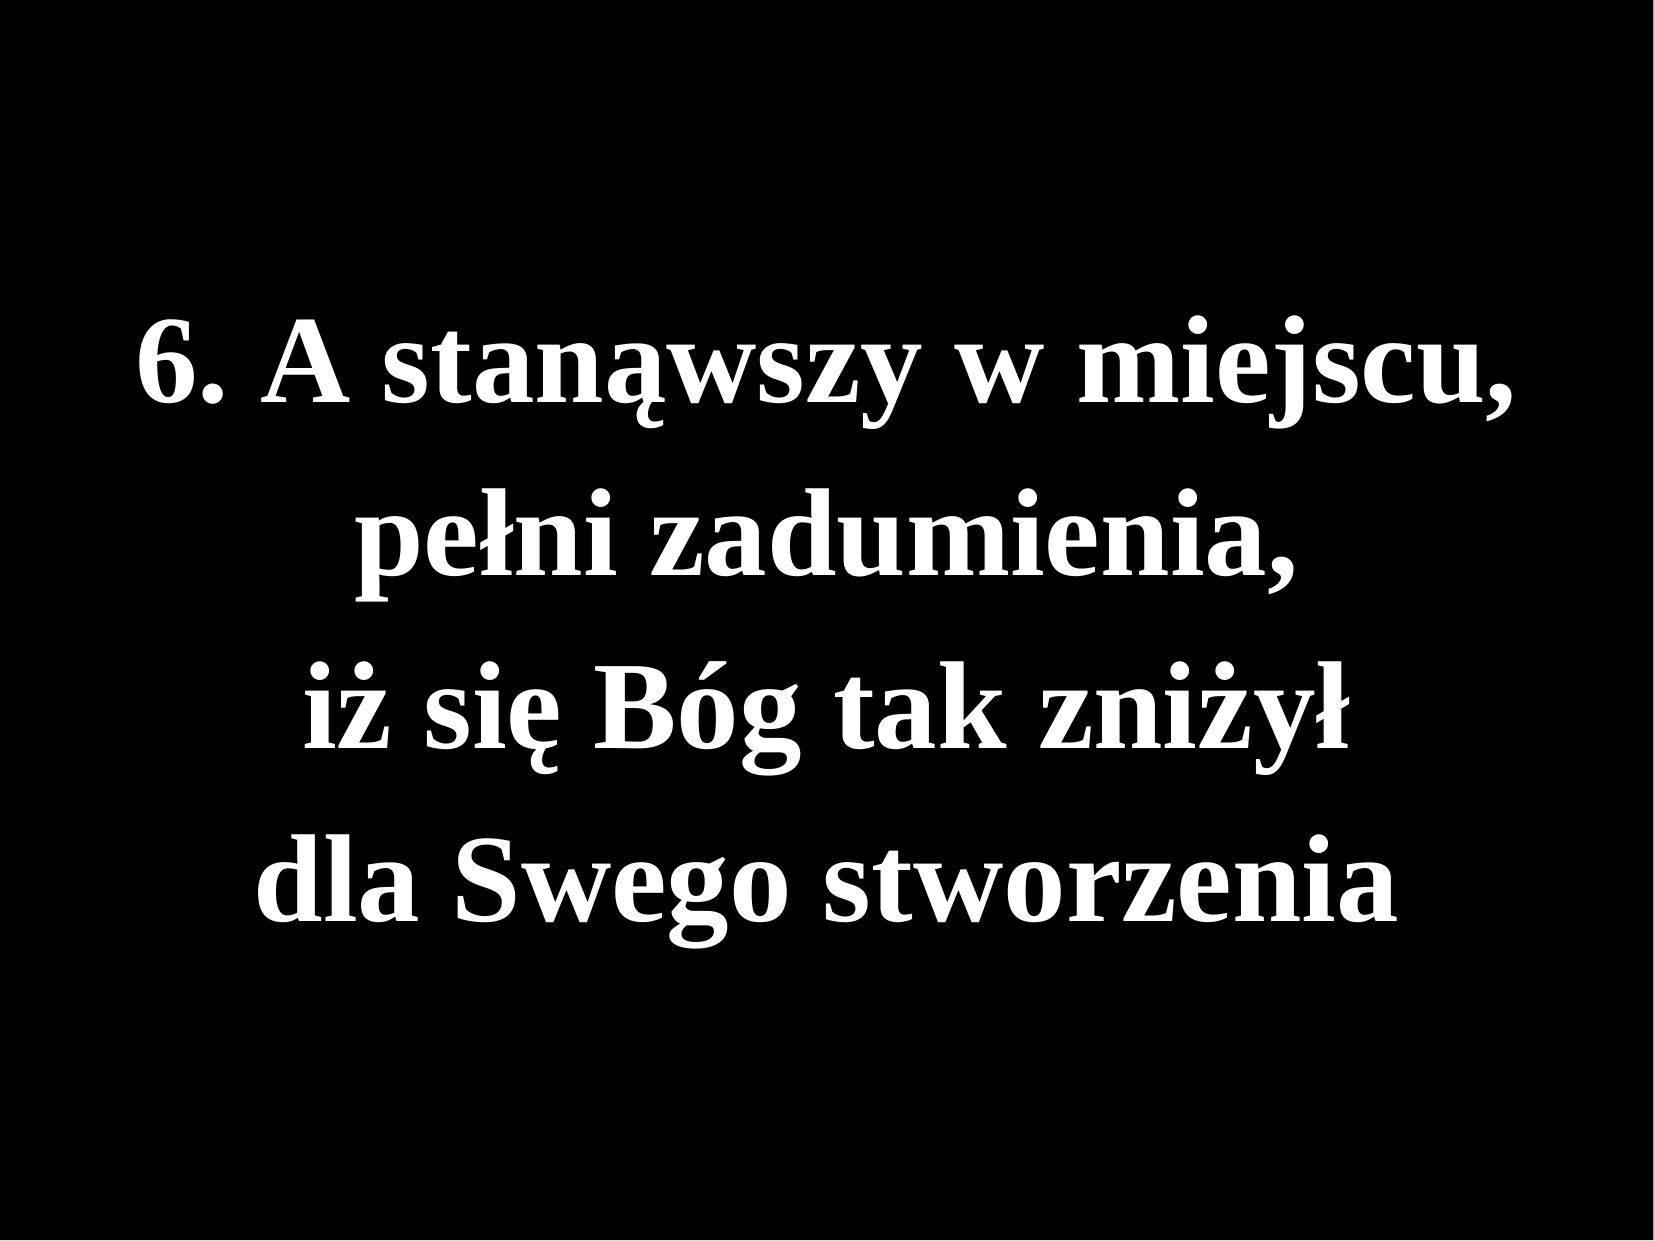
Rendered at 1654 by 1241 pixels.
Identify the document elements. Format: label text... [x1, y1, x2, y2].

title 6. A stanąwszy w miejscu, ppp pełni zadumienia, ppp iż się Bóg tak zniżył ppp dla Swego stworzenia [0, 0, 1654, 1241]
